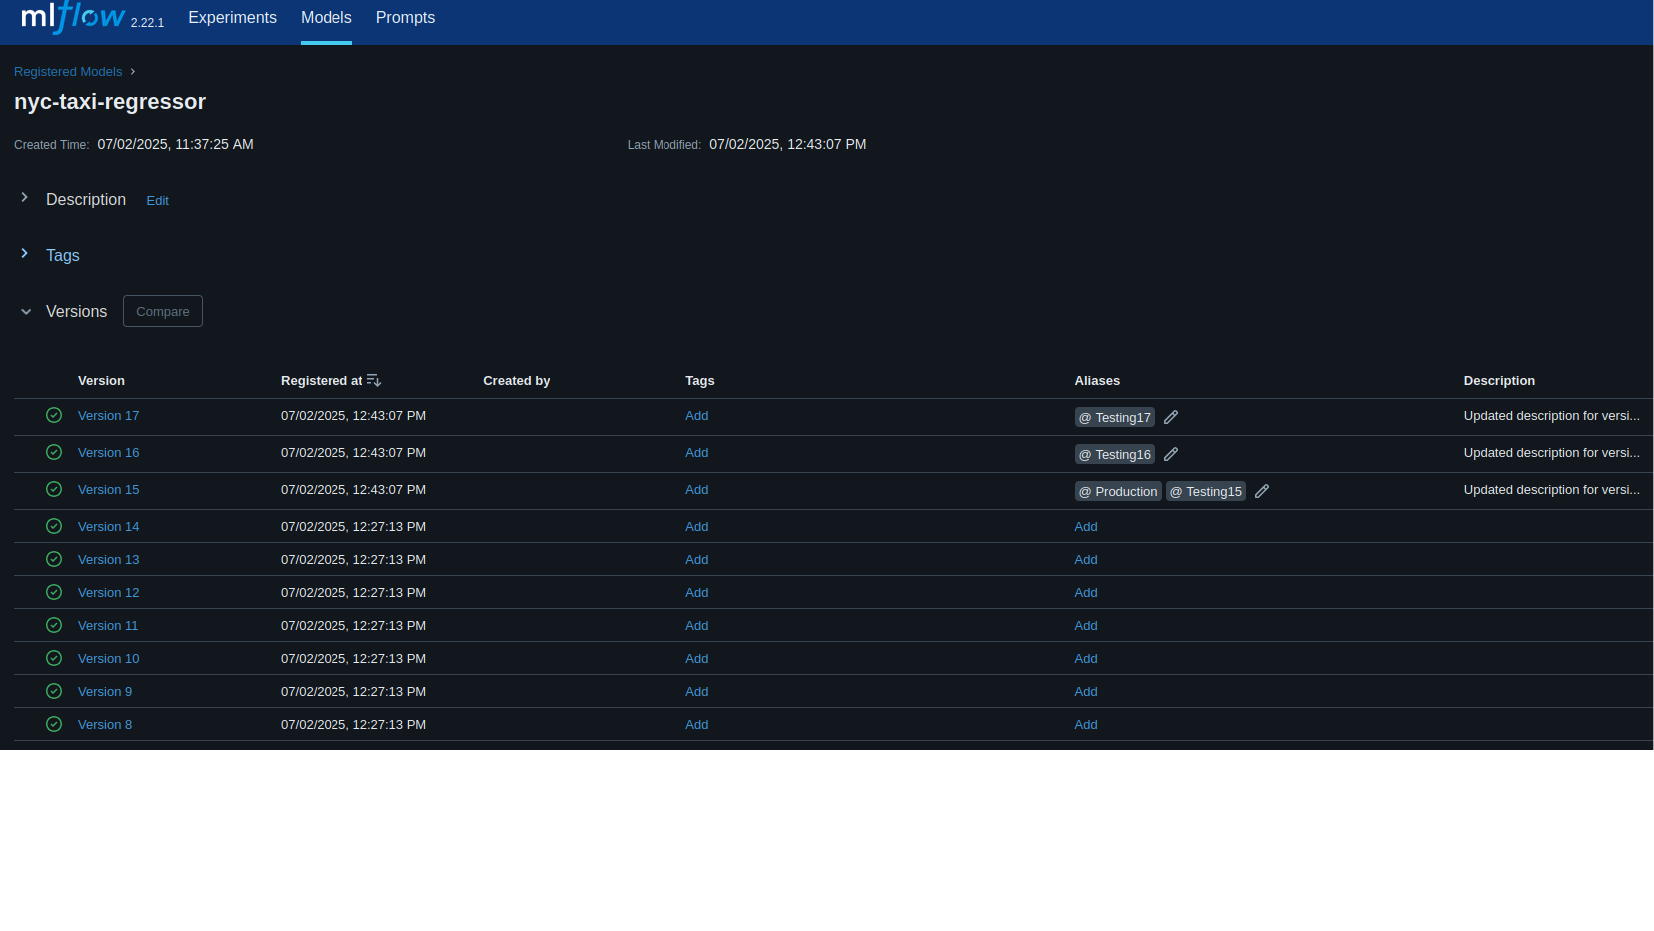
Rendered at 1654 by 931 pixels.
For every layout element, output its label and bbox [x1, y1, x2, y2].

picture [0, 0, 1654, 751]
